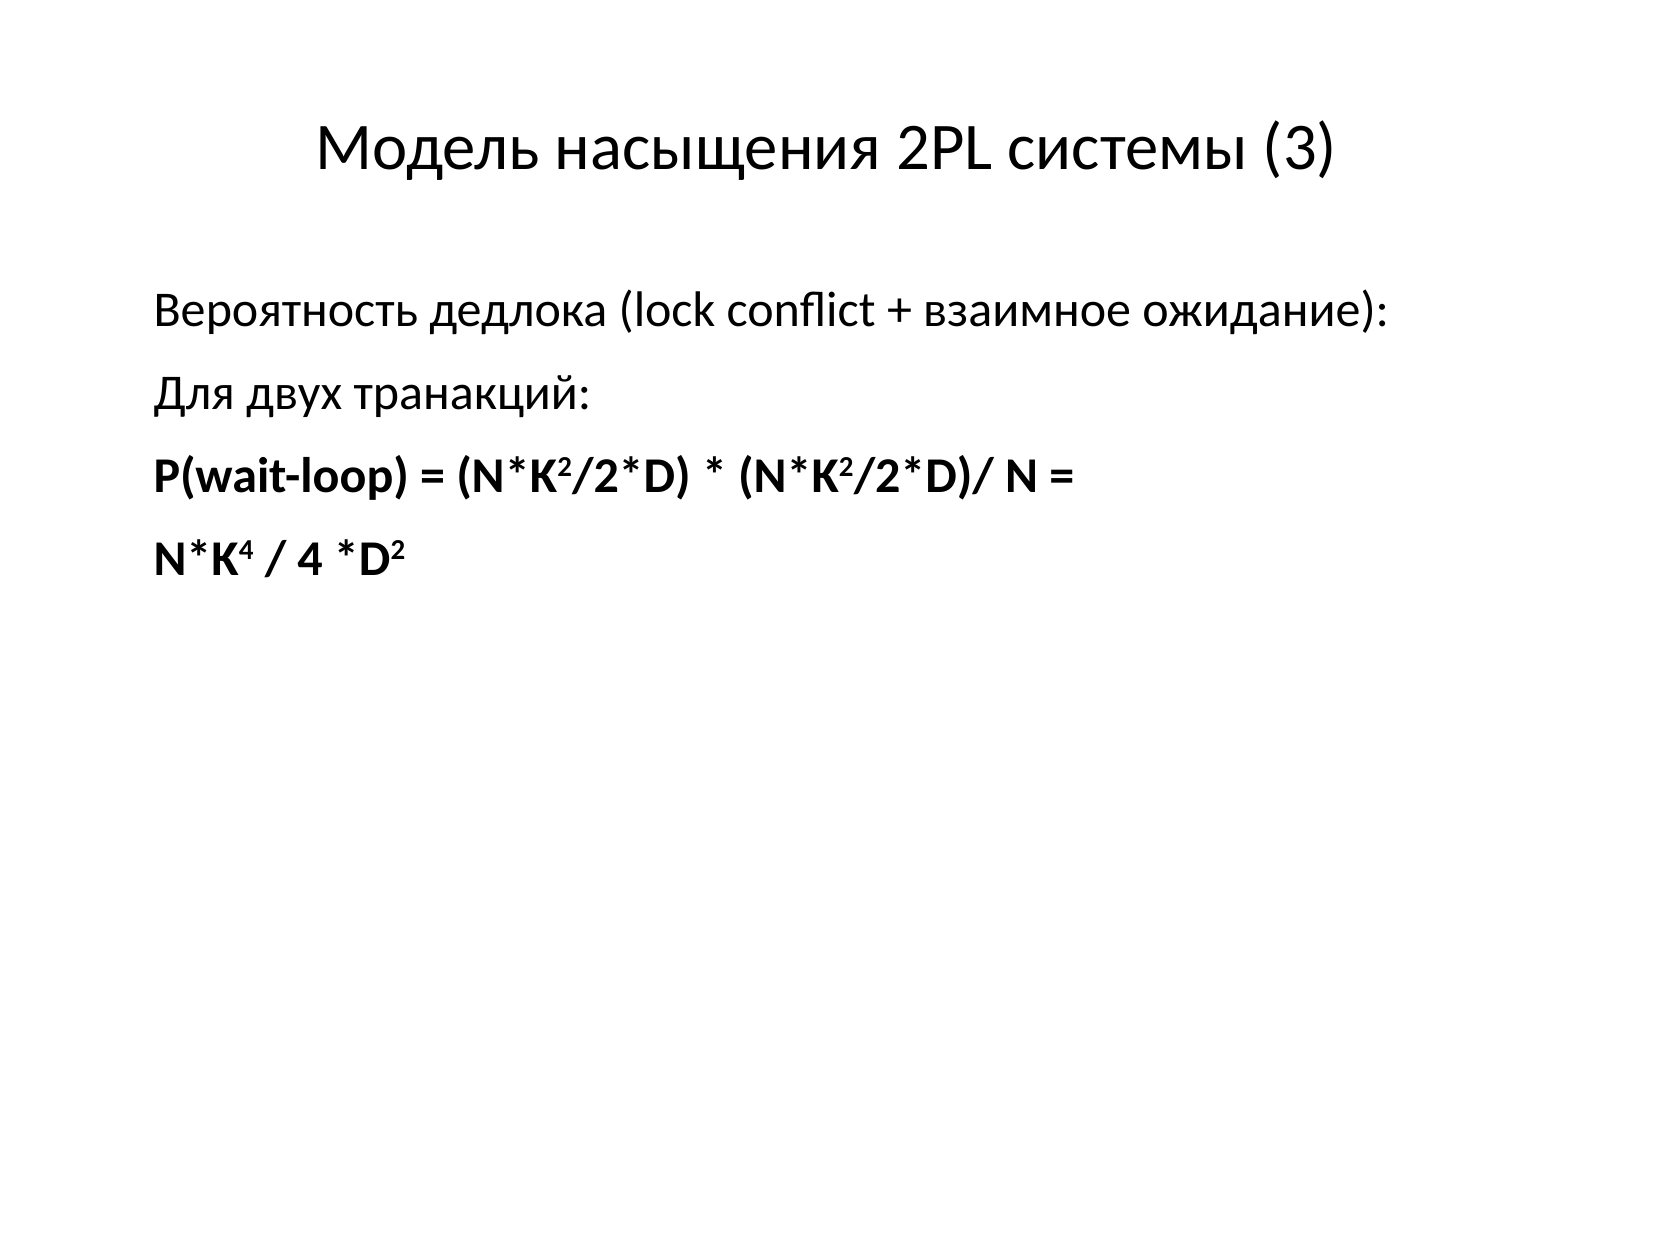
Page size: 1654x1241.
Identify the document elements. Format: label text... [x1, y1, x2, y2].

title Модель насыщения 2PL системы (3) [82, 49, 1571, 257]
list Вероятность дедлока (lock conflict + взаимное ожидание): Для двух транакций: P(wait-loop) = (N*K2/2*D) * (N*K2/2*D)/ N = N*K4 / 4 *D2 [82, 289, 1571, 1108]
